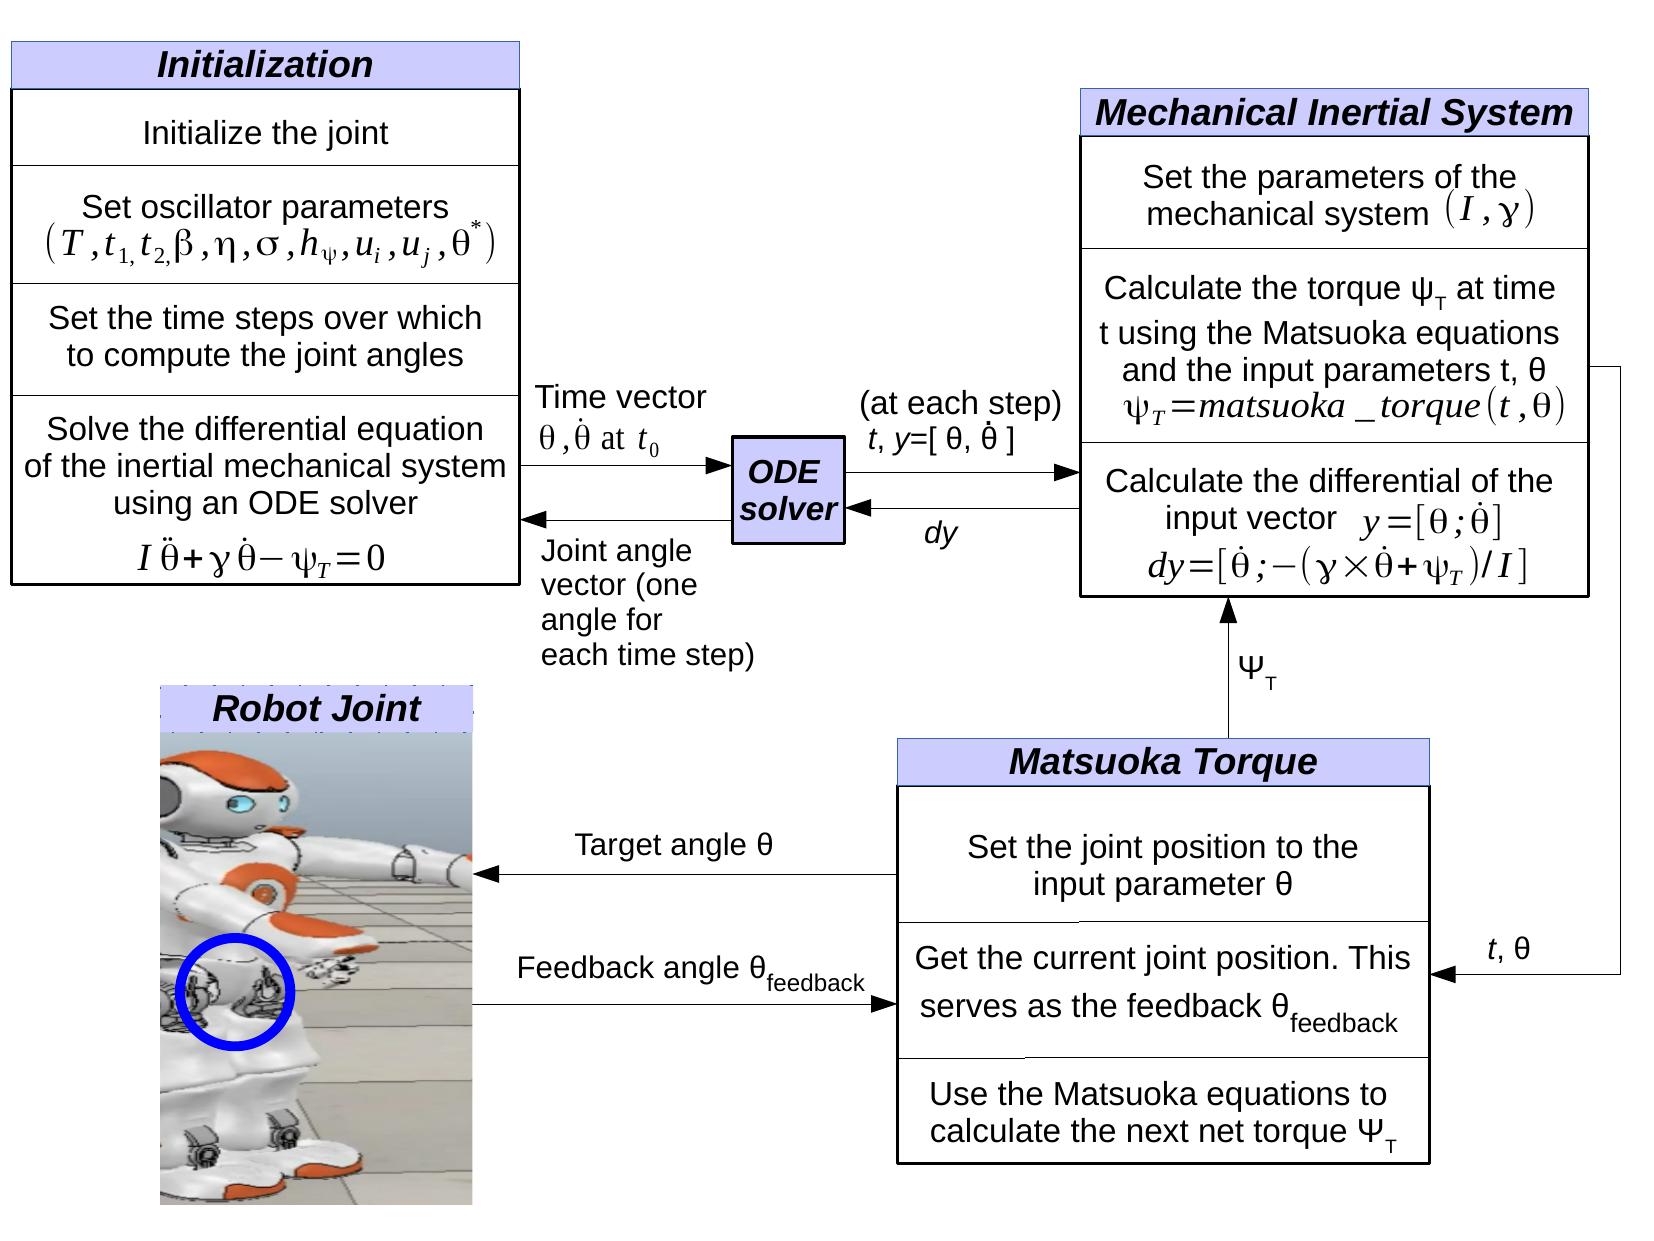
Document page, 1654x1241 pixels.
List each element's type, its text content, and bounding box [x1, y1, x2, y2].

chart [1435, 186, 1546, 231]
chart [35, 213, 507, 269]
chart [1112, 383, 1575, 432]
text_box Robot Joint [160, 685, 474, 733]
text_box Joint angle vector (one angle for each time step) [526, 525, 771, 682]
text_box t, θ [1463, 924, 1548, 975]
text_box Mechanical Inertial System [1080, 88, 1589, 136]
text_box Target angle θ [559, 819, 798, 870]
text_box Time vector [519, 371, 723, 424]
chart [126, 535, 396, 585]
text_box Matsuoka Torque [897, 738, 1430, 786]
text_box Initialize the joint Set oscillator parameters Set the time steps over which to compute the joint angles Solve the differential equation of the inertial mechanical system using an ODE solver [11, 284, 520, 395]
text_box ΨT [1222, 642, 1292, 703]
picture [160, 733, 473, 1205]
text_box Initialize the joint Set oscillator parameters Set the time steps over which to compute the joint angles Solve the differential equation of the inertial mechanical system using an ODE solver [11, 166, 520, 283]
text_box dy [909, 507, 973, 558]
text_box Set the parameters of the mechanical system Calculate the torque ψT at time t using the Matsuoka equations and the input parameters t, θ Calculate the differential of the input vector [1080, 136, 1589, 248]
text_box . [968, 383, 1009, 441]
chart [1136, 543, 1538, 591]
text_box (at each step) t, y=[ θ, θ ] [844, 376, 1078, 465]
text_box Initialize the joint Set oscillator parameters Set the time steps over which to compute the joint angles Solve the differential equation of the inertial mechanical system using an ODE solver [11, 396, 520, 585]
text_box Set the parameters of the mechanical system Calculate the torque ψT at time t using the Matsuoka equations and the input parameters t, θ Calculate the differential of the input vector [1080, 249, 1589, 442]
text_box Initialization [11, 41, 520, 89]
text_box Initialize the joint Set oscillator parameters Set the time steps over which to compute the joint angles Solve the differential equation of the inertial mechanical system using an ODE solver [11, 89, 520, 165]
text_box Set the joint position to the input parameter θ Get the current joint position. This serves as the feedback θfeedback Use the Matsuoka equations to calculate the next net torque ΨT [897, 786, 1430, 1164]
text_box Set the parameters of the mechanical system Calculate the torque ψT at time t using the Matsuoka equations and the input parameters t, θ Calculate the differential of the input vector [1080, 443, 1589, 597]
text_box ODE solver [732, 437, 845, 544]
chart [531, 424, 668, 463]
text_box Feedback angle θfeedback [501, 933, 888, 1005]
text_box [174, 933, 296, 1052]
chart [1348, 499, 1513, 542]
